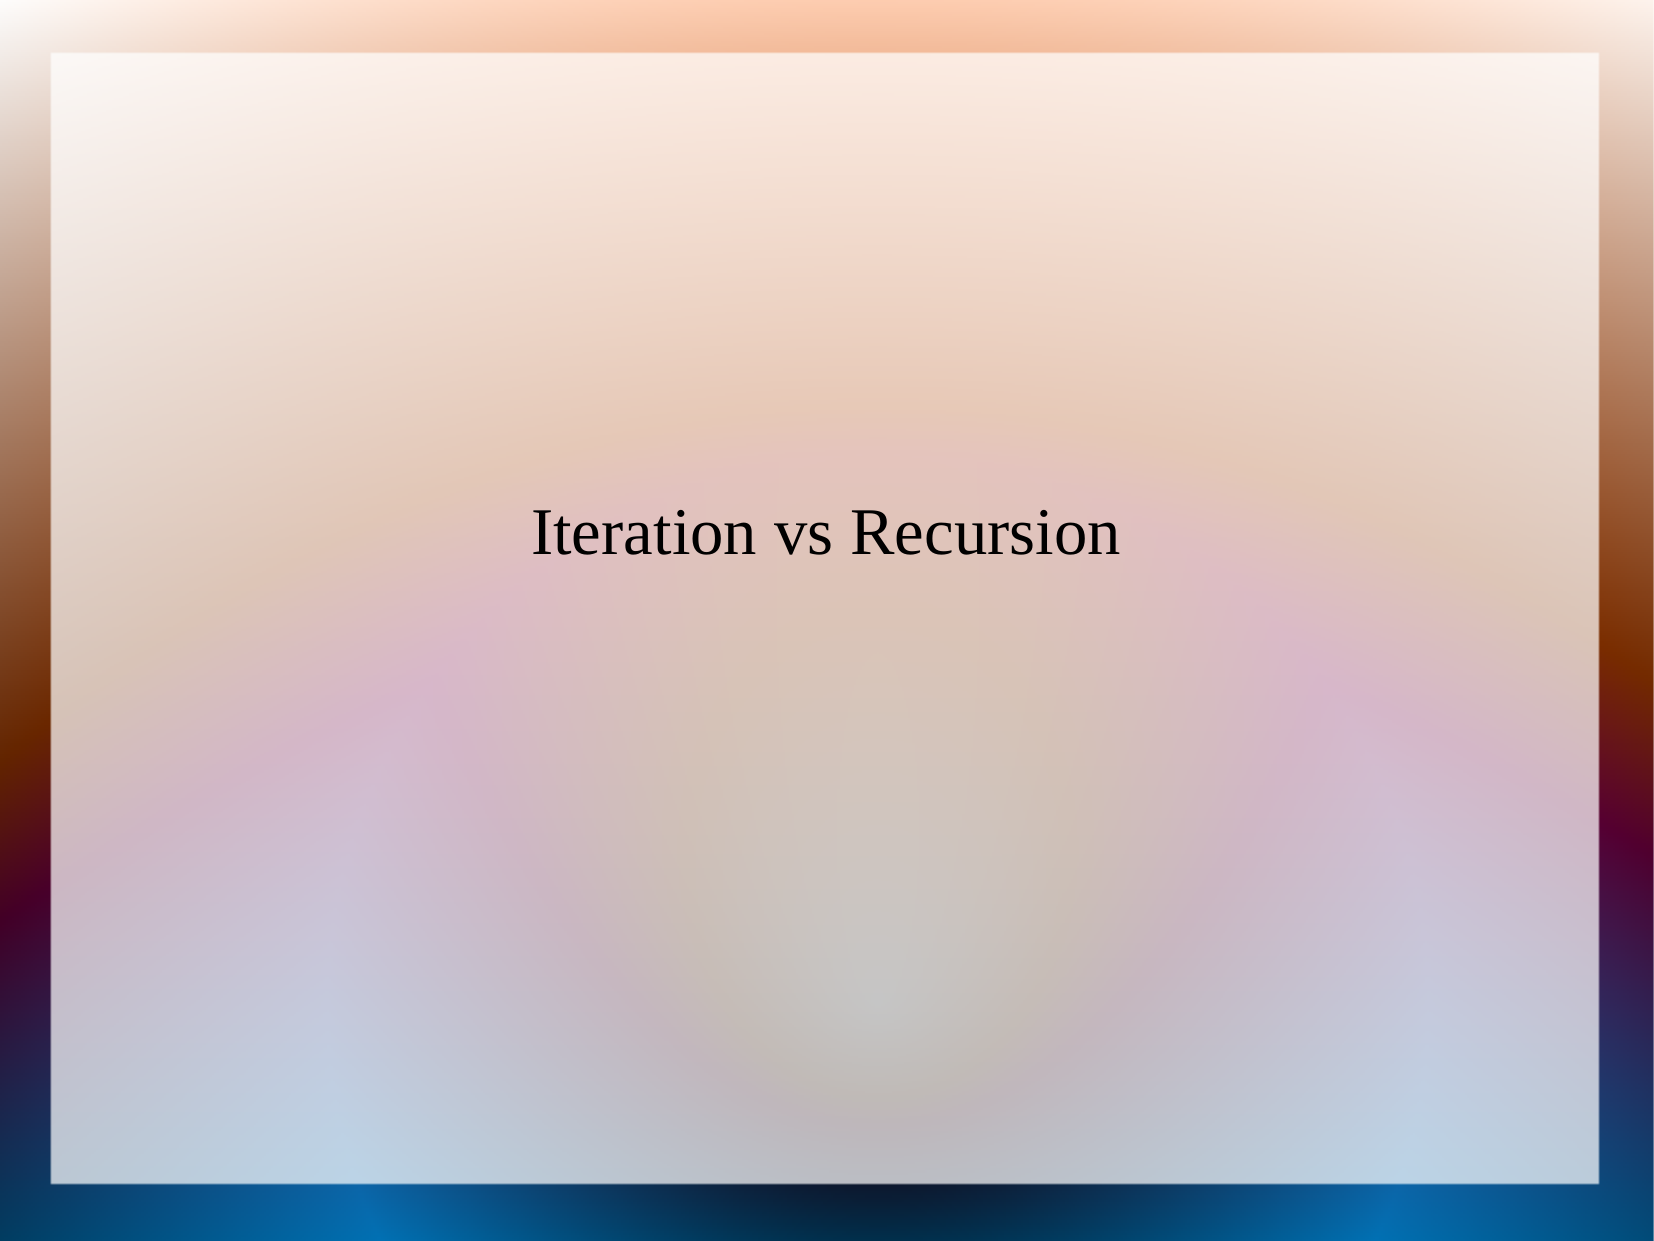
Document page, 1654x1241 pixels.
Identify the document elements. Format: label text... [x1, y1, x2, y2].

subtitle Iteration vs Recursion [82, 55, 1571, 1010]
picture [0, 0, 1654, 1241]
